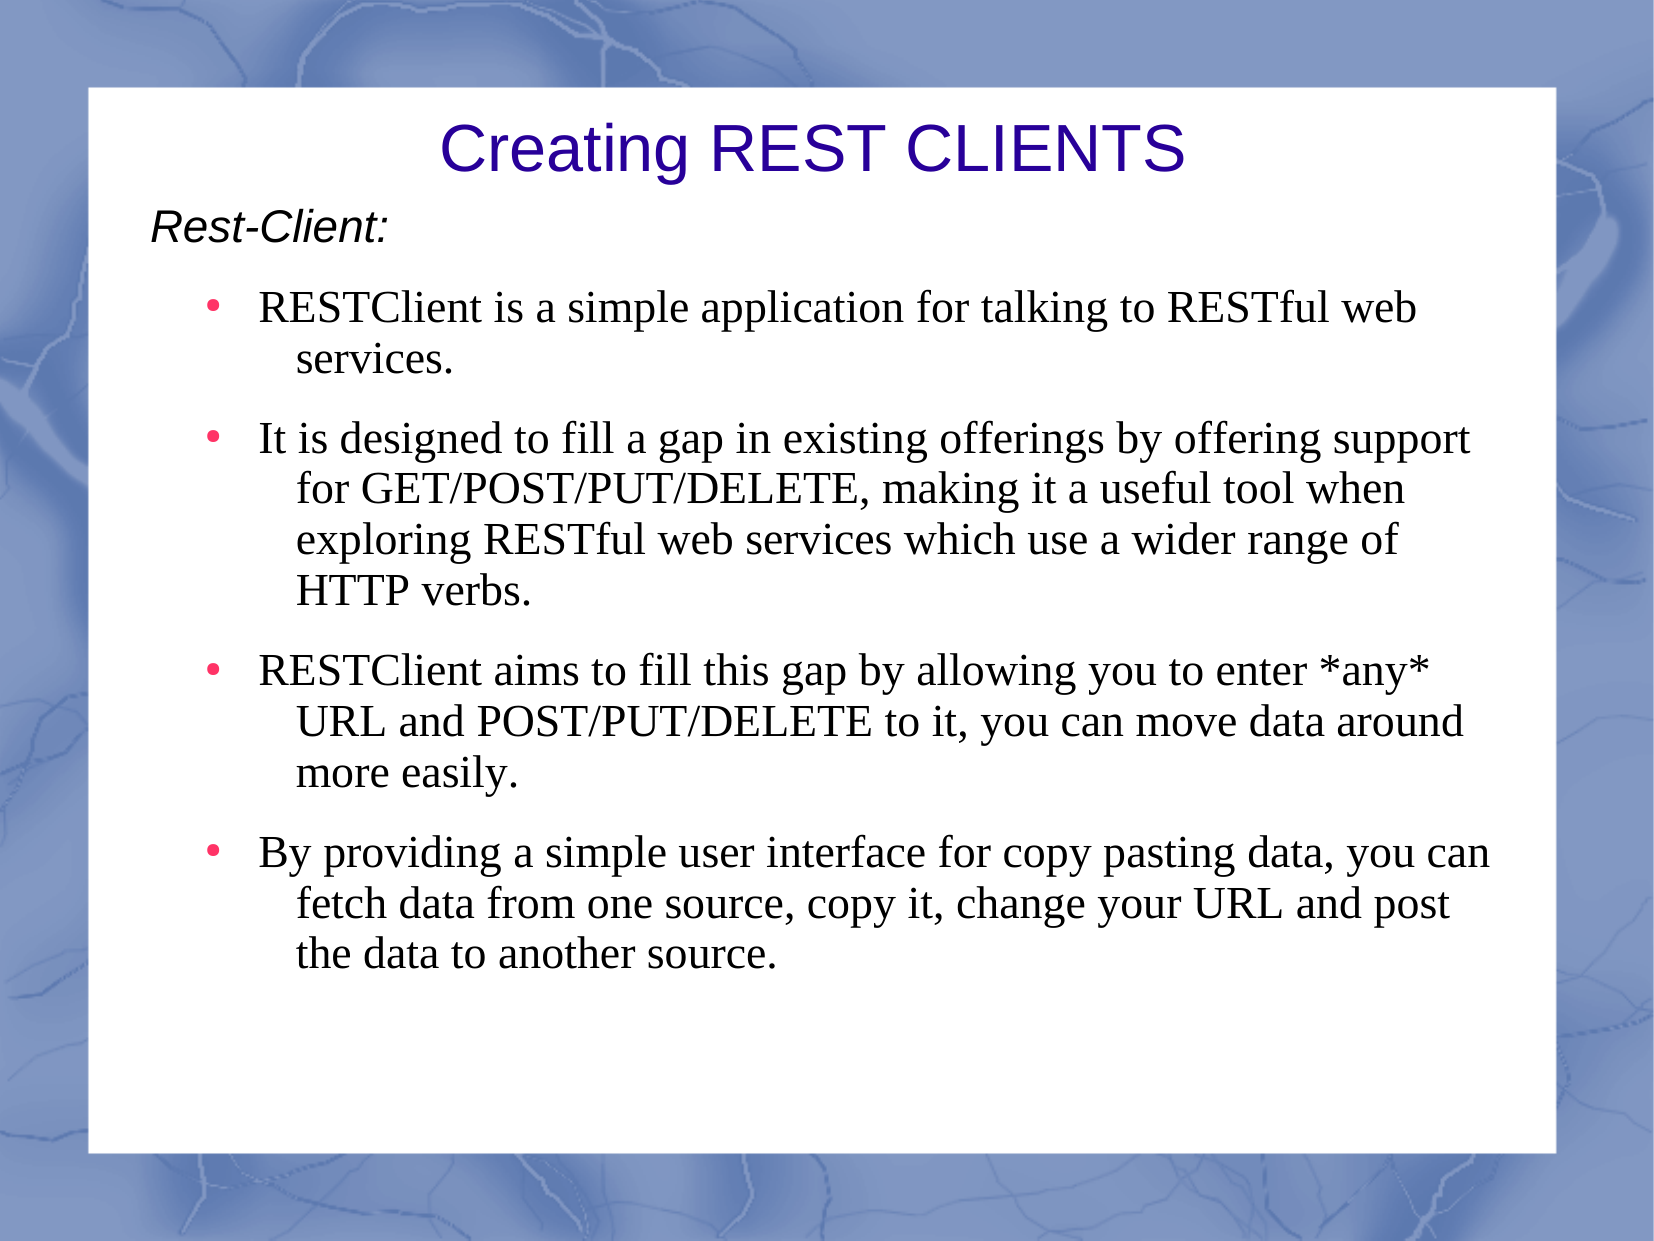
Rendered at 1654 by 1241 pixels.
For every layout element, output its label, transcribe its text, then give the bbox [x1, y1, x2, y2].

title Creating REST CLIENTS [105, 45, 1523, 253]
list Rest-Client: RESTClient is a simple application for talking to RESTful web services. It is designed to fill a gap in existing offerings by offering support for GET/POST/PUT/DELETE, making it a useful tool when exploring RESTful web services which use a wider range of HTTP verbs. RESTClient aims to fill this gap by allowing you to enter *any* URL and POST/PUT/DELETE to it, you can move data around more easily. By providing a simple user interface for copy pasting data, you can fetch data from one source, copy it, change your URL and post the data to another source. [150, 253, 1509, 1126]
picture [0, 0, 1654, 1241]
